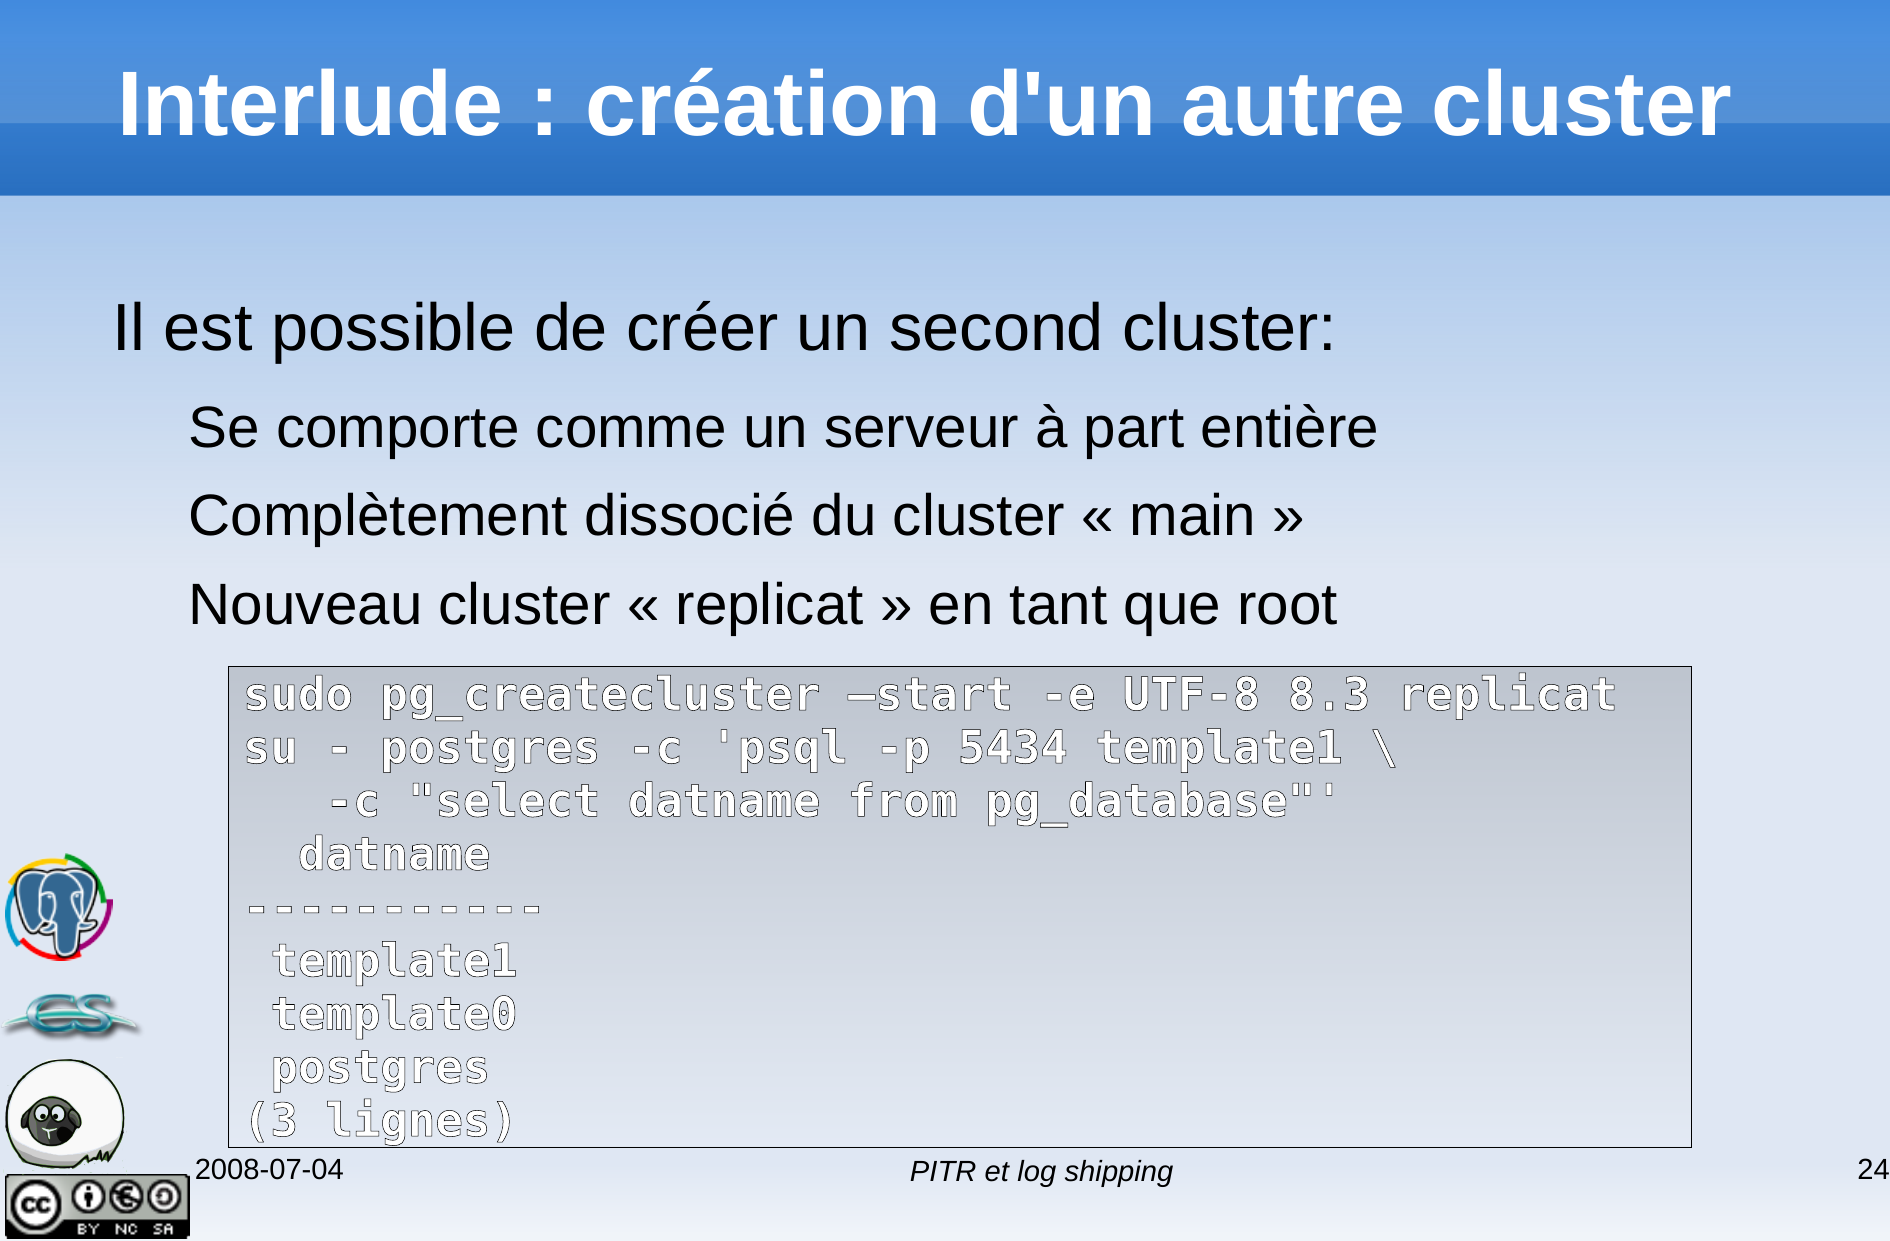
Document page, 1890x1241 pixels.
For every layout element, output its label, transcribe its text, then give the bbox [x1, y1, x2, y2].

title Interlude : création d'un autre cluster [87, 0, 1789, 208]
text_box sudo pg_createcluster –start -e UTF-8 8.3 replicat su - postgres -c 'psql -p 5434 template1 \ -c "select datname from pg_database"' datname ----------- template1 template0 postgres (3 lignes) [228, 666, 1692, 1148]
list Il est possible de créer un second cluster: Se comporte comme un serveur à part entière Complètement dissocié du cluster « main » Nouveau cluster « replicat » en tant que root [94, 290, 1796, 1109]
picture [0, 0, 1890, 1241]
